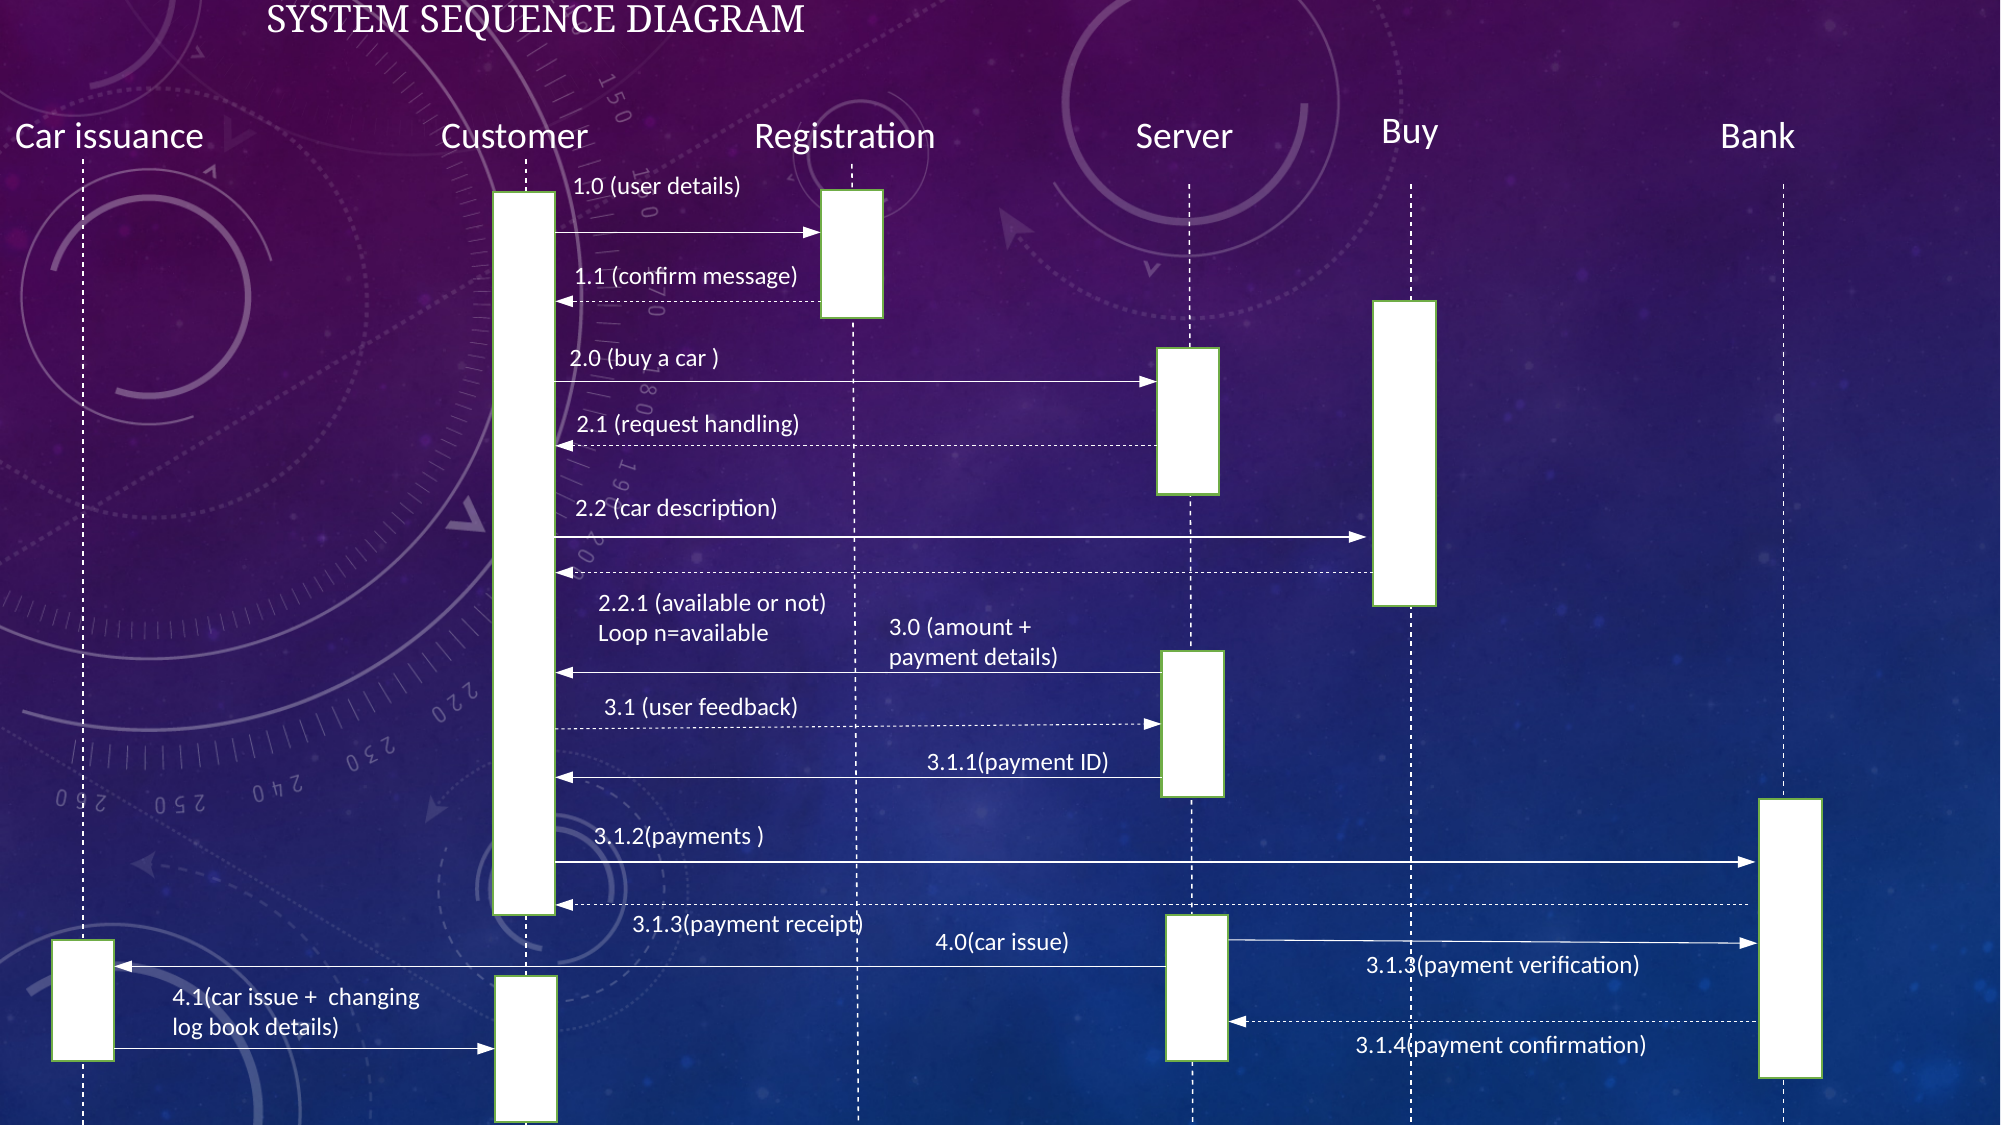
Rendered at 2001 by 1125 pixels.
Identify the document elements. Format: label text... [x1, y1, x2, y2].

text_box 2.1 (request handling) [561, 400, 825, 446]
text_box 2.2.1 (available or not) Loop n=available [583, 579, 847, 655]
text_box 3.0 (amount + payment details) [873, 602, 1138, 679]
text_box [1157, 348, 1219, 495]
text_box 3.1 (user feedback) [588, 683, 853, 729]
text_box 2.2 (car description) [560, 483, 824, 529]
text_box 3.1.4(payment confirmation) [1340, 1020, 1688, 1067]
text_box [493, 192, 555, 381]
text_box Car issuance [0, 103, 259, 164]
text_box 2.0 (buy a car ) [554, 334, 818, 380]
text_box Server [1120, 103, 1380, 164]
text_box [1759, 799, 1822, 1078]
text_box 4.0(car issue) [920, 918, 1184, 964]
text_box [1161, 651, 1224, 797]
text_box 3.1.1(payment ID) [911, 738, 1176, 784]
text_box SYSTEM SEQUENCE DIAGRAM [251, 0, 1706, 49]
text_box 1.0 (user details) [557, 161, 821, 208]
text_box Buy [1366, 98, 1626, 160]
text_box 1.1 (confirm message) [558, 251, 823, 298]
text_box [52, 940, 114, 1061]
text_box 4.1(car issue + changing log book details) [157, 972, 457, 1049]
text_box [1166, 915, 1228, 1061]
text_box 3.1.2(payments ) [578, 812, 843, 858]
text_box 3.1.3(payment receipt) [617, 900, 881, 946]
text_box [495, 976, 557, 1122]
text_box Customer [425, 103, 685, 164]
text_box [821, 190, 883, 318]
text_box Registration [739, 103, 998, 164]
text_box [493, 382, 555, 915]
text_box 3.1.3(payment verification) [1350, 941, 1699, 987]
text_box [1373, 301, 1436, 606]
text_box Bank [1705, 103, 1964, 165]
